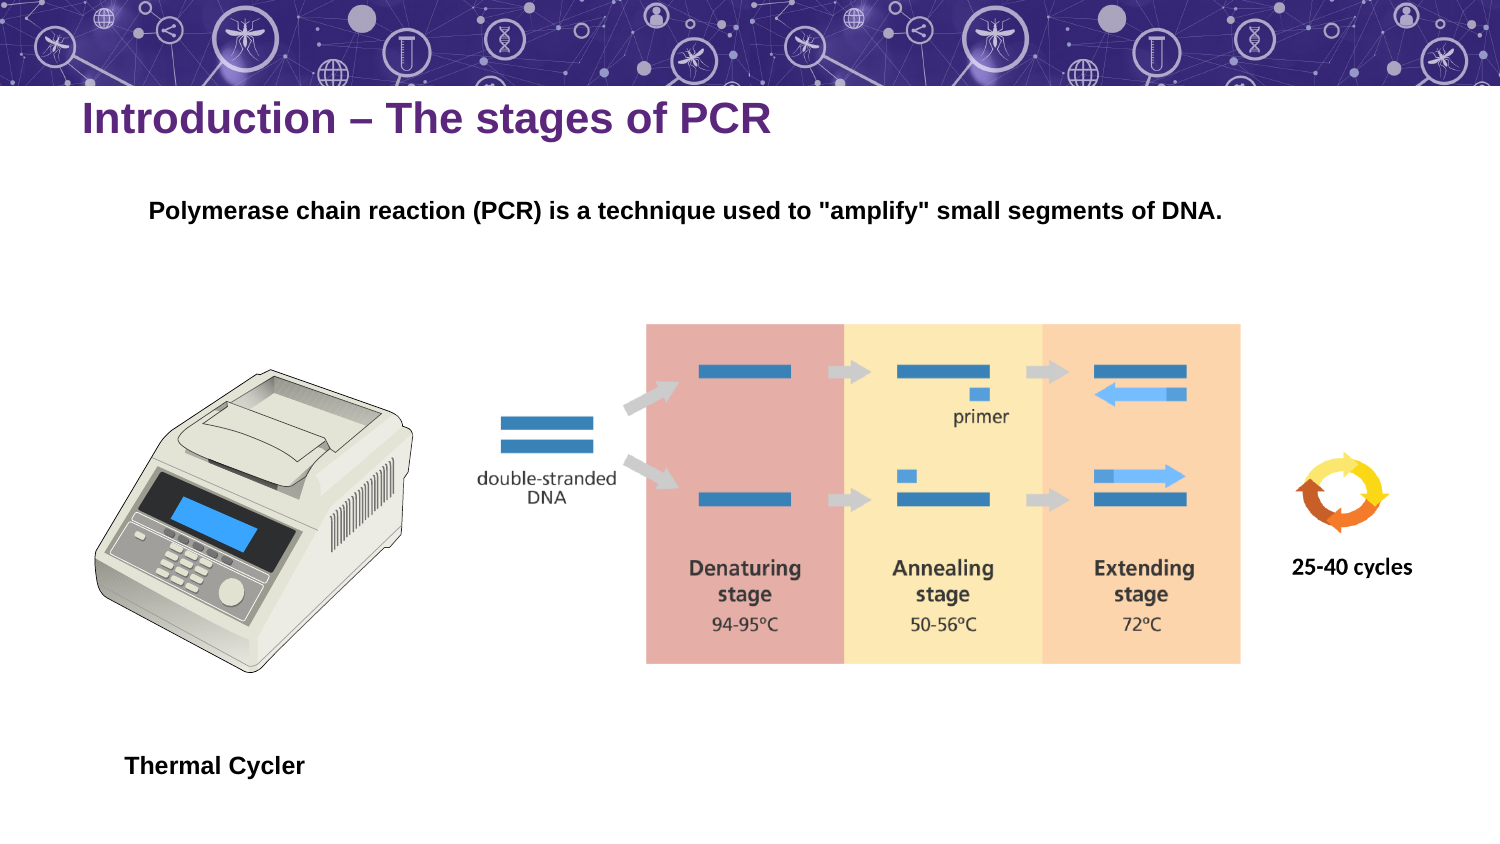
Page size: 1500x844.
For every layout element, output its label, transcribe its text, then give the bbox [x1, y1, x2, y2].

text_box Polymerase chain reaction (PCR) is a technique used to "amplify" small segments of DNA. [133, 188, 1323, 249]
picture [94, 369, 414, 674]
picture [447, 284, 1441, 709]
picture [0, 0, 1500, 86]
title Introduction – The stages of PCR [54, 75, 1118, 151]
text_box Thermal Cycler [109, 744, 473, 787]
